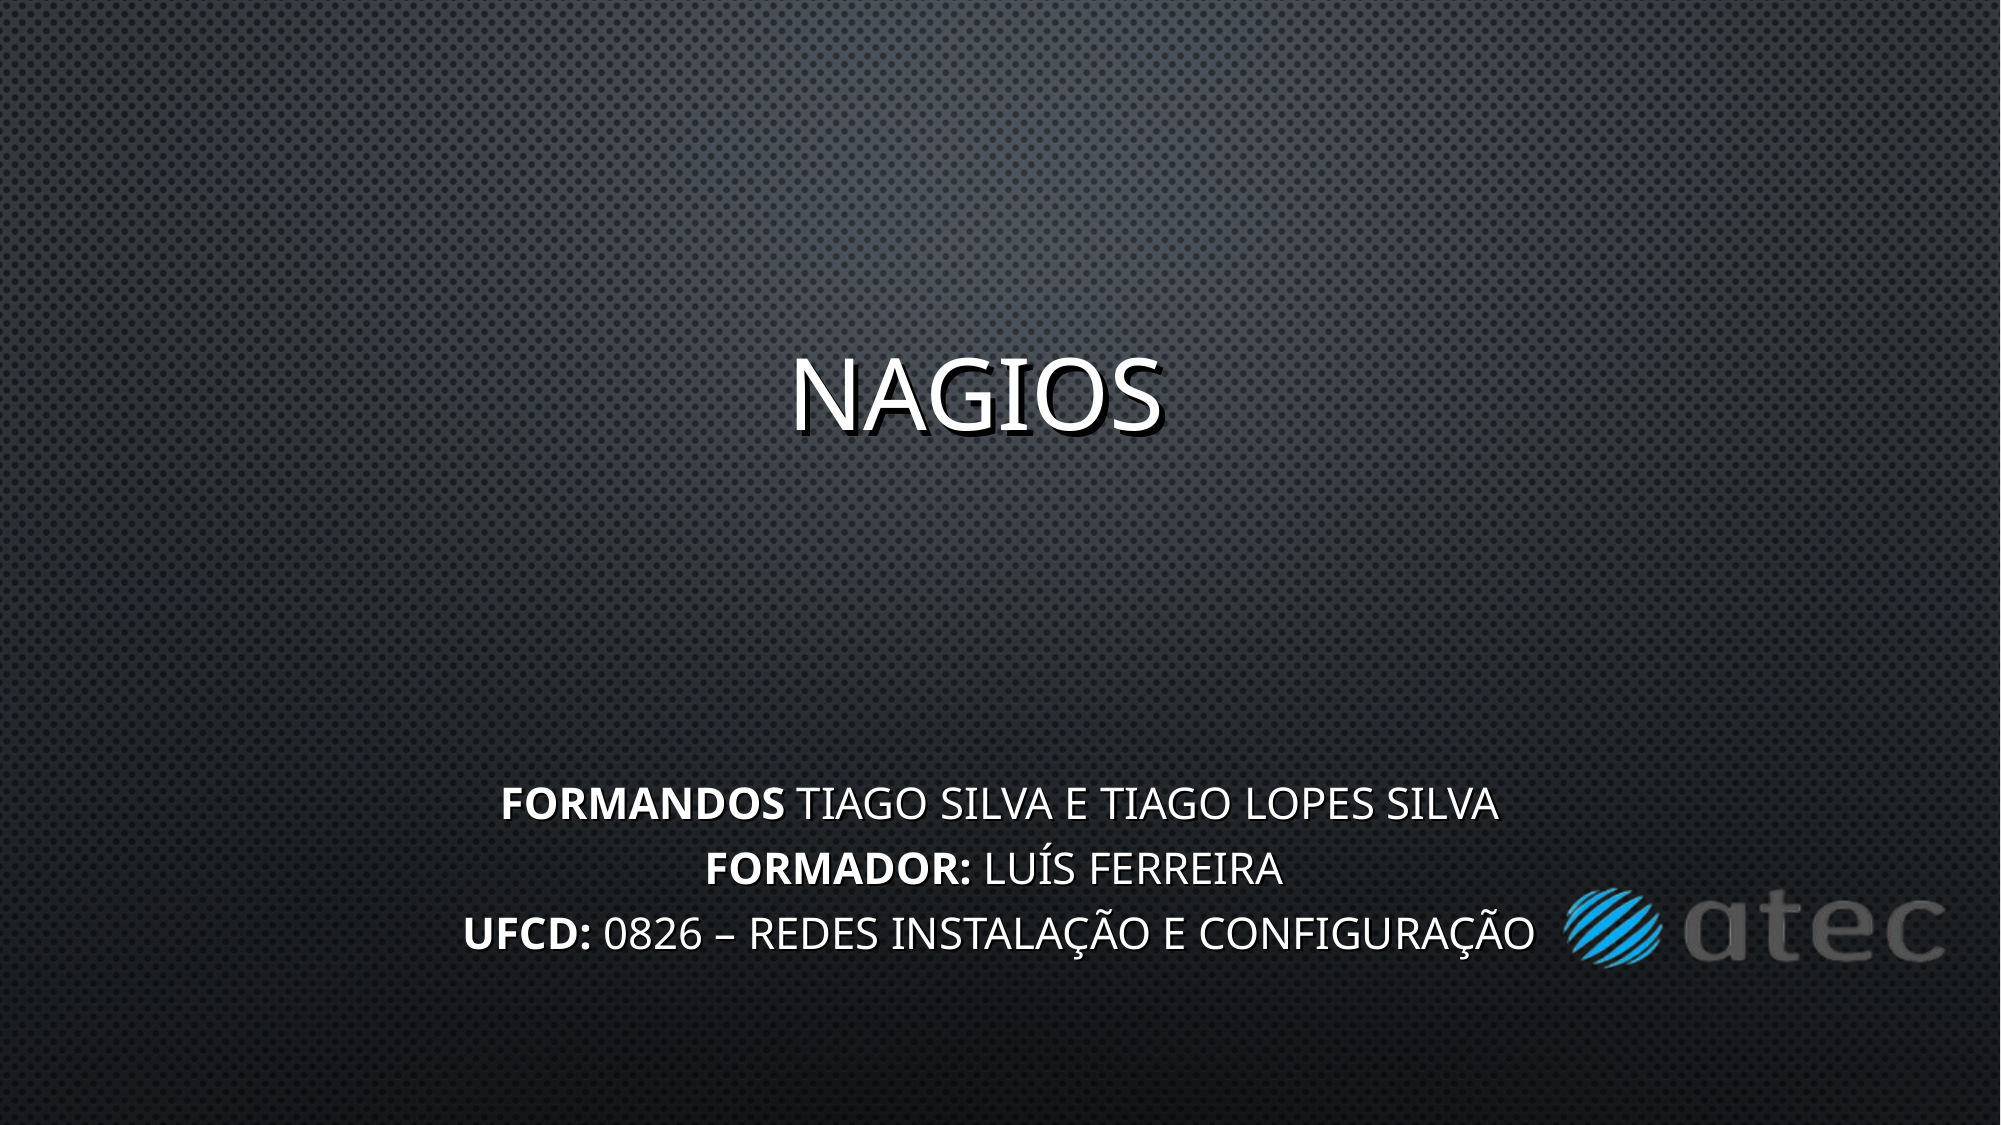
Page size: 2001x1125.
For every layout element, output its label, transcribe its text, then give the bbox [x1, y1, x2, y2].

title Nagios [226, 66, 1727, 459]
subtitle Formandos Tiago Silva e Tiago Lopes Silva Formador: Luís Ferreira UFCD: 0826 – Redes instalação e configuração [249, 768, 1506, 1040]
picture [1506, 729, 2000, 1125]
